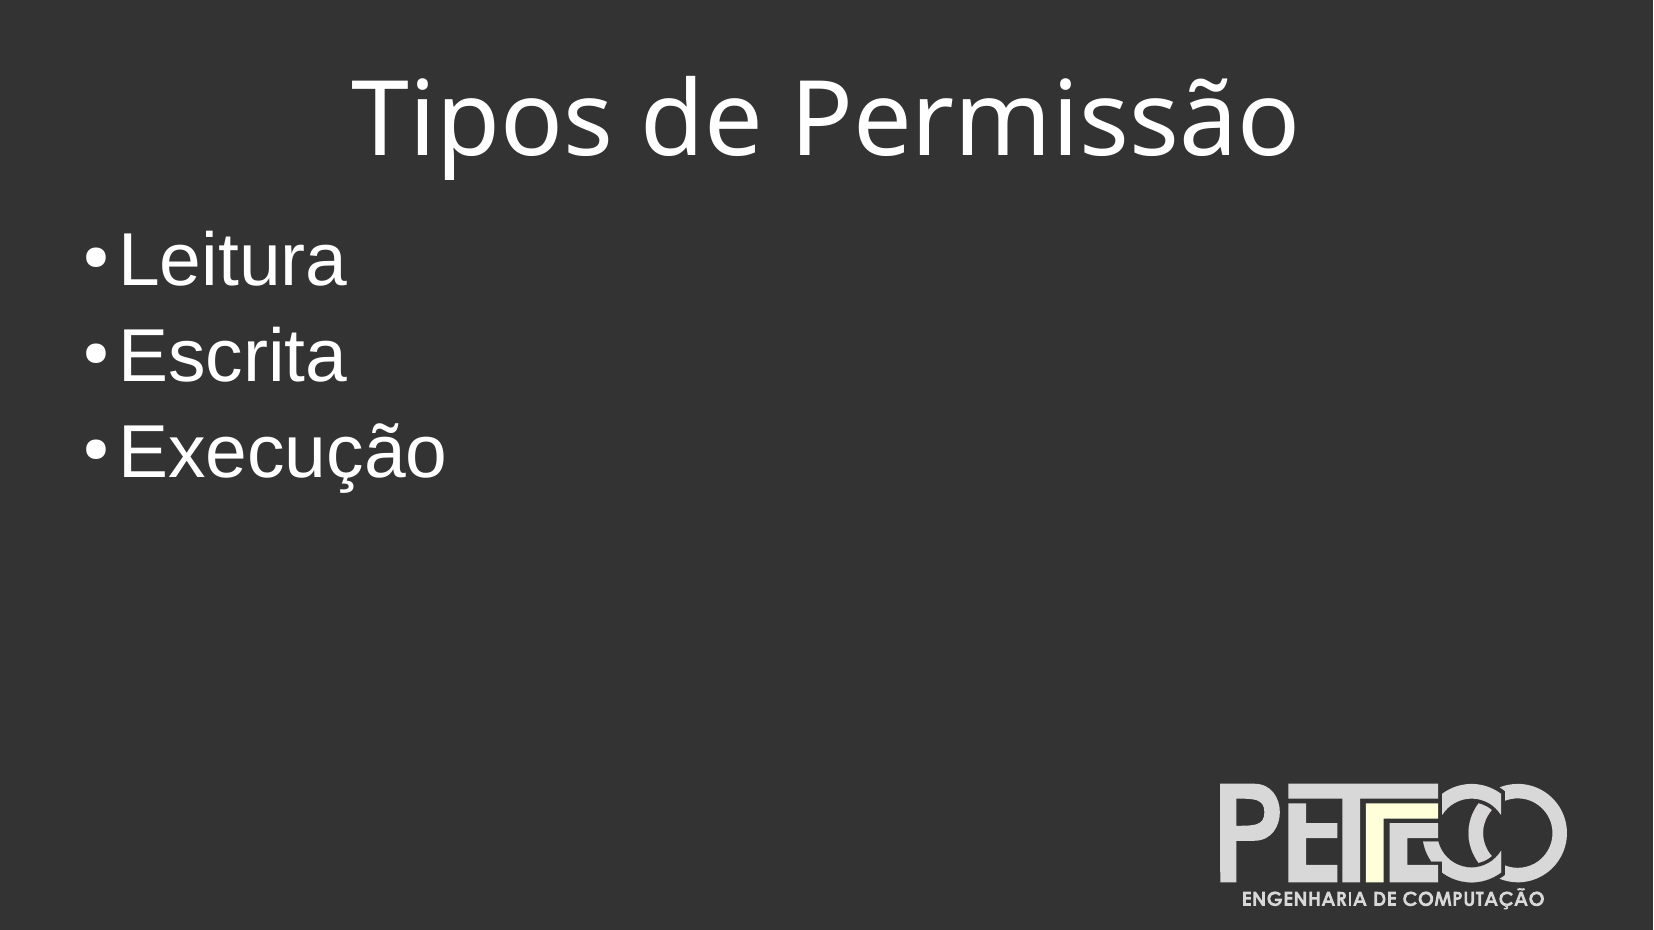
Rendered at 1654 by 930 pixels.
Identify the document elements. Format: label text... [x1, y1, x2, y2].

title Tipos de Permissão [82, 37, 1571, 193]
subtitle Leitura Escrita Execução [82, 217, 1571, 757]
